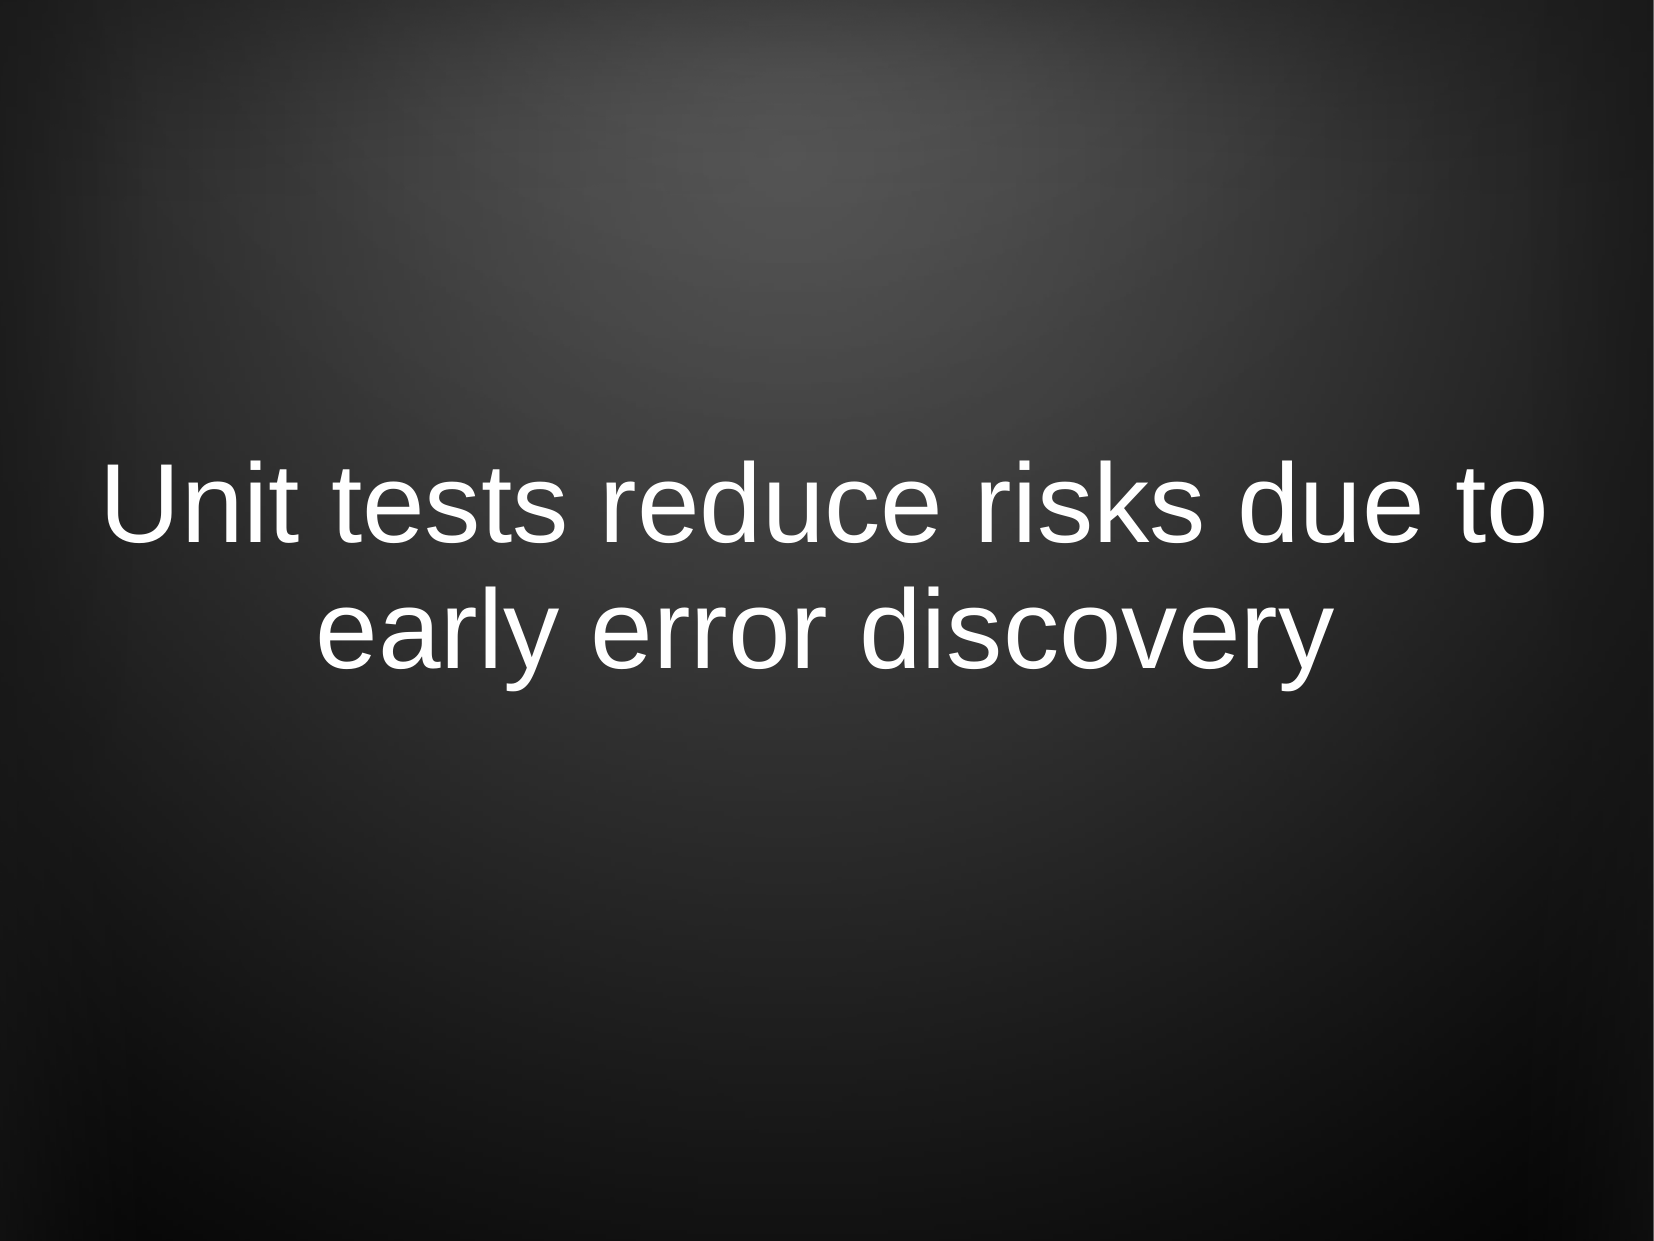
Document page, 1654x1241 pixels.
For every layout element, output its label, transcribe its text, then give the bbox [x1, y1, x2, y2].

text_box Unit tests reduce risks due to early error discovery [37, 433, 1613, 700]
picture [0, 0, 1654, 1241]
